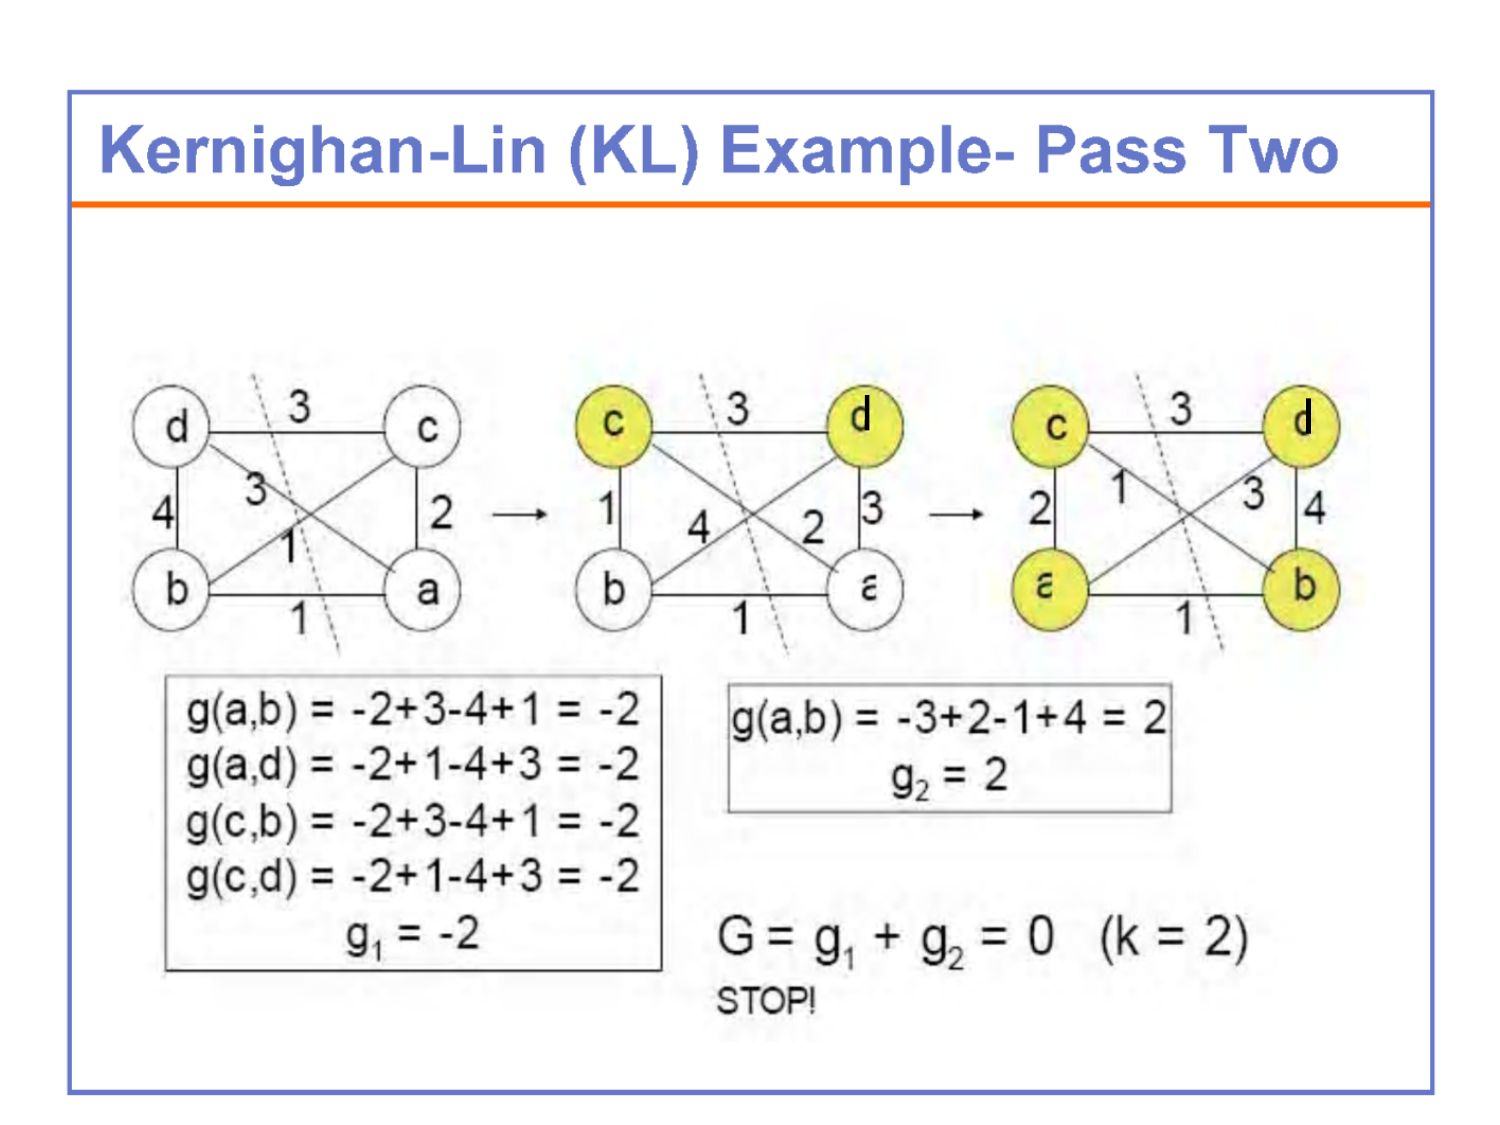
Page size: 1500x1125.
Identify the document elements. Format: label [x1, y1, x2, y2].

picture [38, 58, 1462, 1109]
